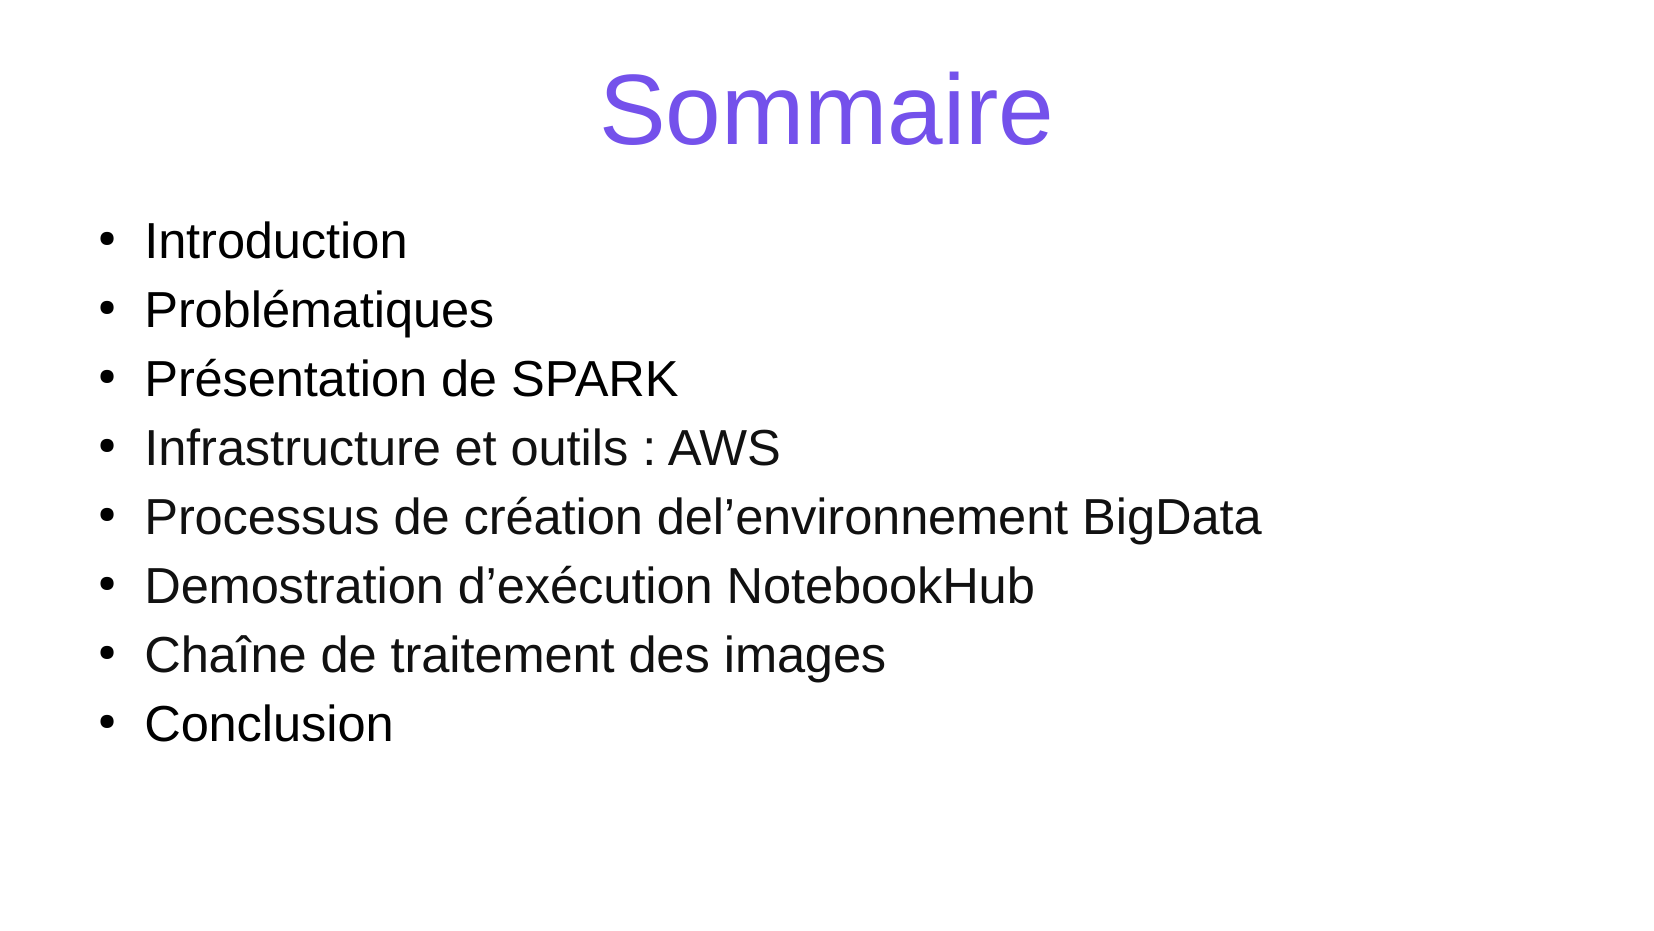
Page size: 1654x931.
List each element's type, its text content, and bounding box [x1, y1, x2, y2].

list Introduction Problématiques Présentation de SPARK Infrastructure et outils : AWS Processus de création del’environnement BigData Demostration d’exécution NotebookHub Chaîne de traitement des images Conclusion [82, 217, 1571, 758]
title Sommaire [82, 37, 1571, 193]
